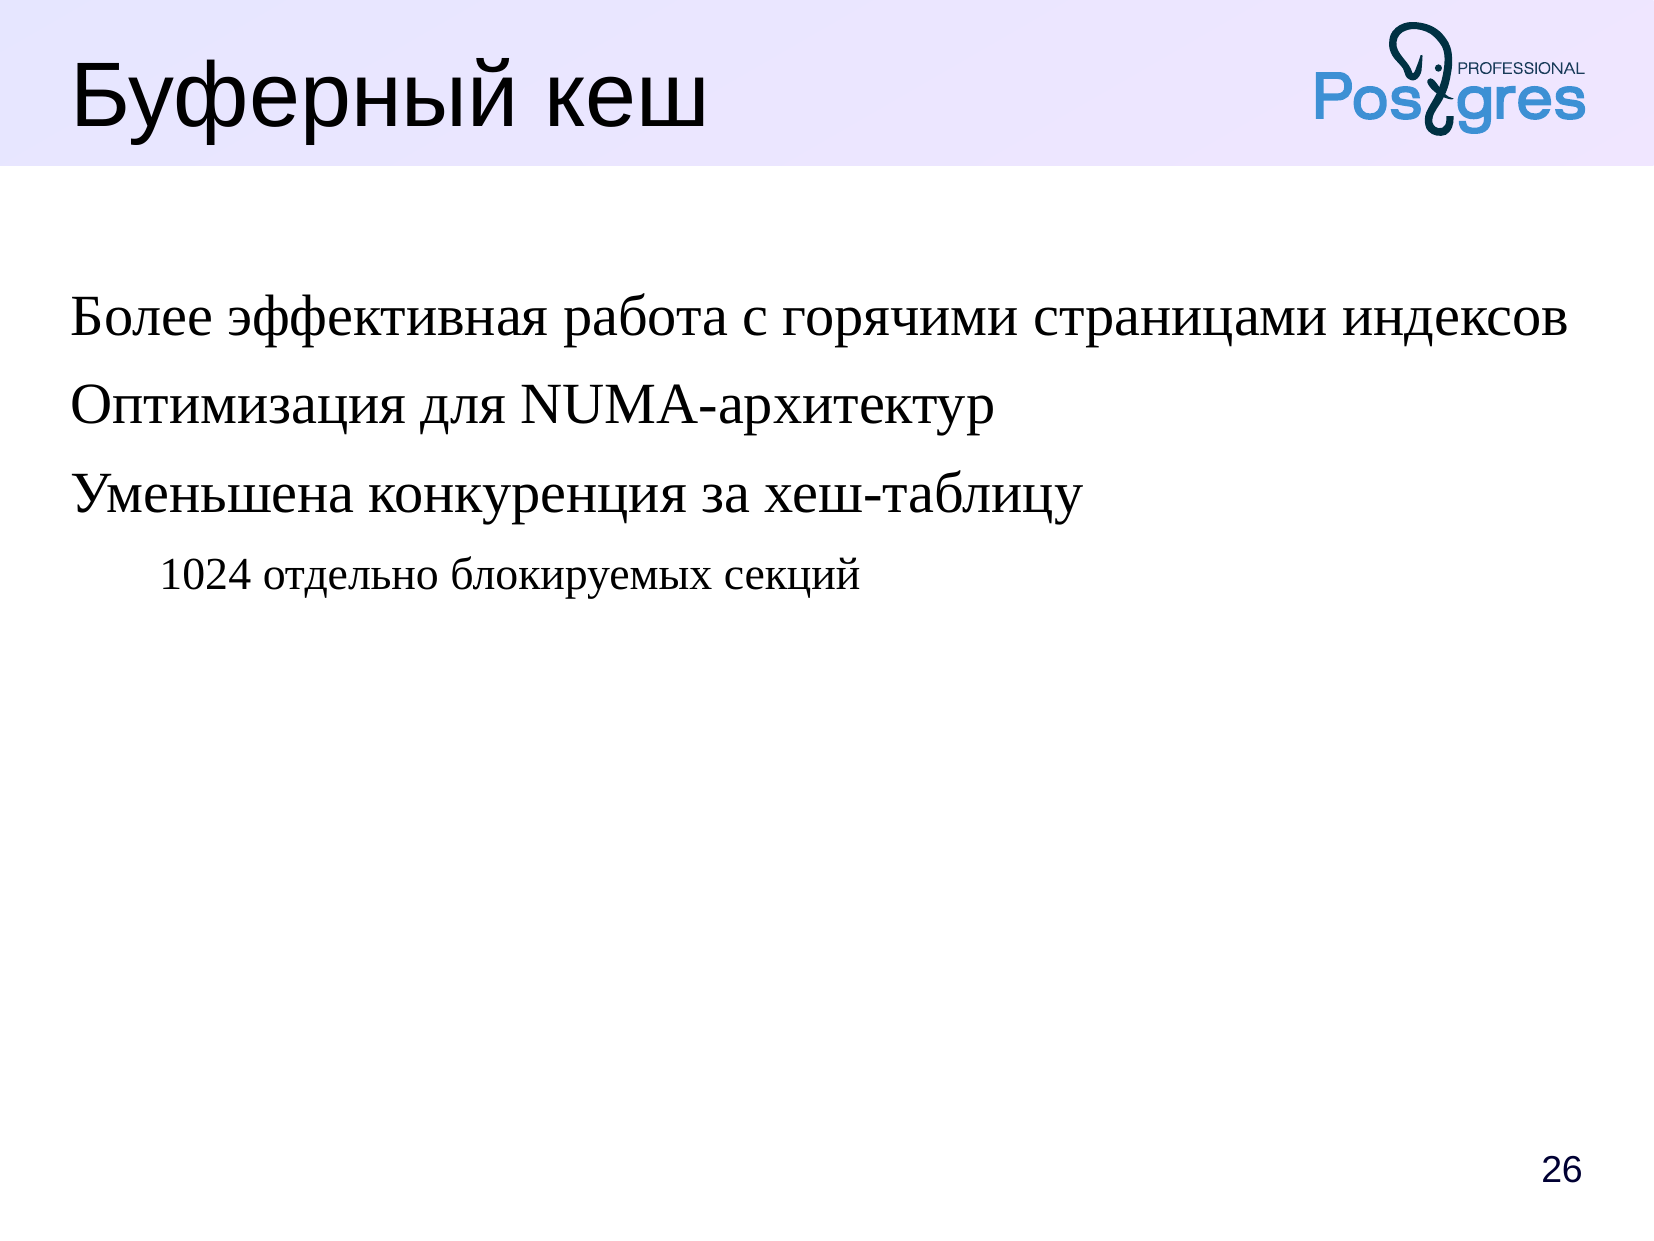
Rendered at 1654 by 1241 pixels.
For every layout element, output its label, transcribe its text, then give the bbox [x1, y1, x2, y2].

list Более эффективная работа с горячими страницами индексов Оптимизация для NUMA-архитектур Уменьшена конкуренция за хеш-таблицу 1024 отдельно блокируемых секций [70, 283, 1583, 1134]
title Буферный кеш [70, 43, 1241, 147]
